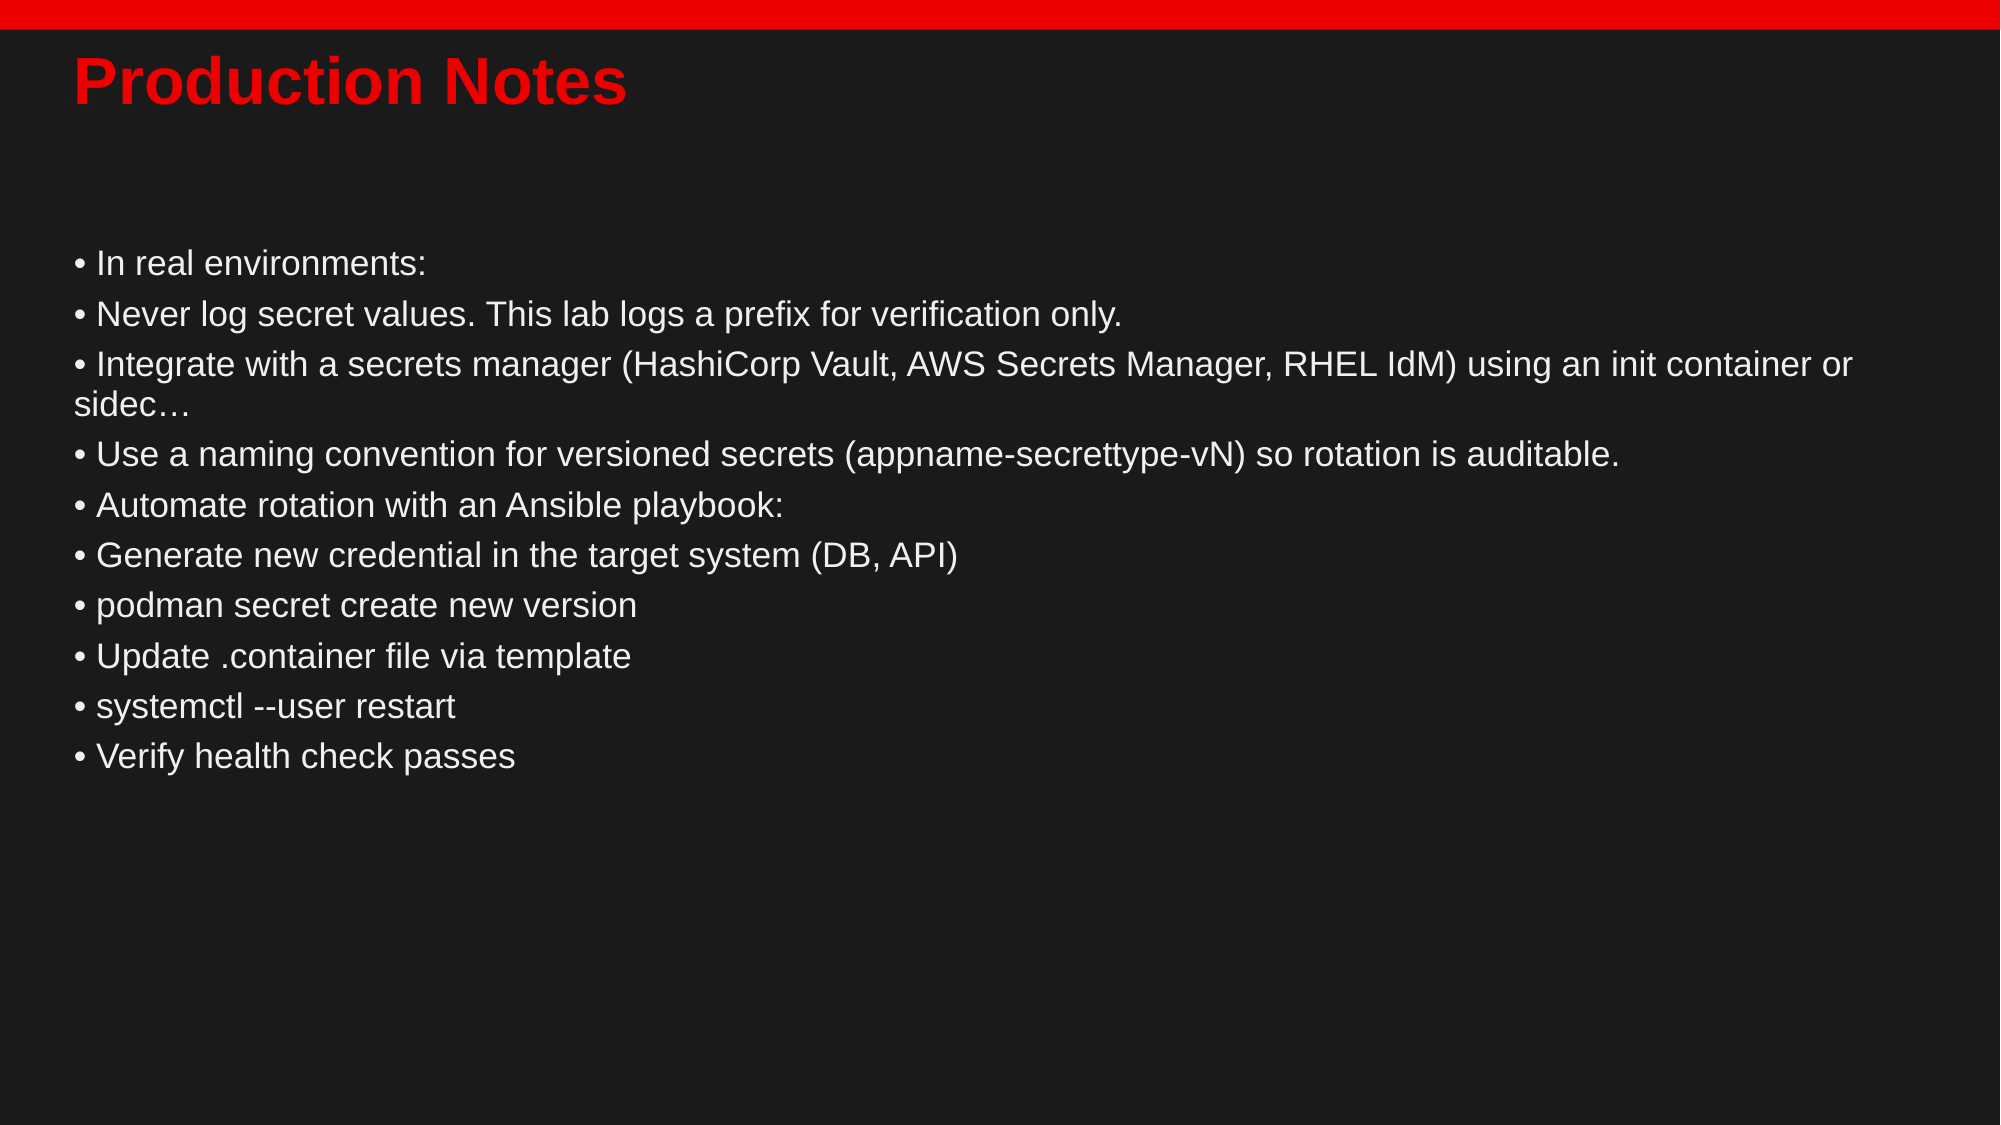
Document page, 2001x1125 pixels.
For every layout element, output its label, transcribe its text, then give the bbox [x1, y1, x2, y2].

text_box • In real environments: • Never log secret values. This lab logs a prefix for verification only. • Integrate with a secrets manager (HashiCorp Vault, AWS Secrets Manager, RHEL IdM) using an init container or sidec… • Use a naming convention for versioned secrets (appname-secrettype-vN) so rotation is auditable. • Automate rotation with an Ansible playbook: • Generate new credential in the target system (DB, API) • podman secret create new version • Update .container file via template • systemctl --user restart • Verify health check passes [59, 236, 1942, 1037]
text_box Production Notes [59, 36, 1942, 208]
text_box [0, 0, 2001, 30]
